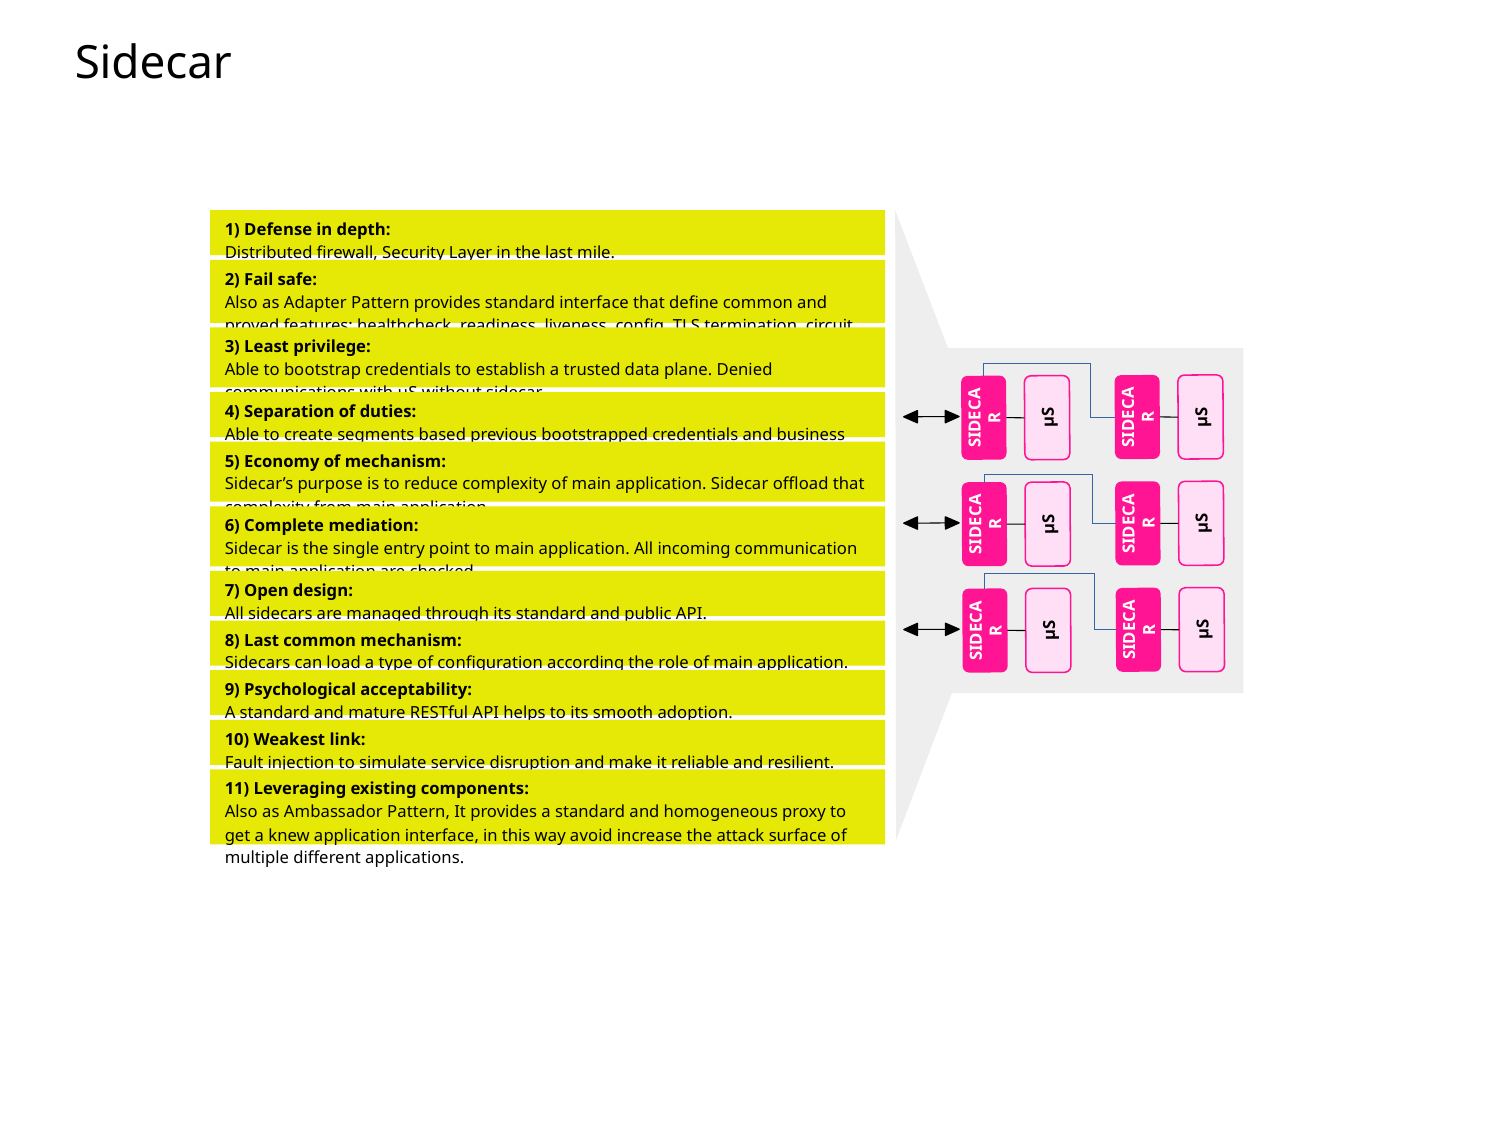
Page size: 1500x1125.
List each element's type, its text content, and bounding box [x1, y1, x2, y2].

text_box 8) Last common mechanism: Sidecars can load a type of configuration according the role of main application. [210, 620, 886, 666]
text_box 1) Defense in depth: Distributed firewall, Security Layer in the last mile. [210, 210, 886, 256]
text_box µS [1024, 375, 1070, 460]
text_box µS [1025, 481, 1071, 567]
text_box µS [1179, 587, 1225, 672]
text_box SIDECAR [1115, 481, 1161, 566]
text_box µS [1177, 374, 1224, 460]
text_box 6) Complete mediation: Sidecar is the single entry point to main application. All incoming communication to main application are checked. [210, 506, 886, 567]
text_box SIDECAR [962, 588, 1008, 673]
text_box Sidecar [74, 37, 271, 91]
text_box 9) Psychological acceptability: A standard and mature RESTful API helps to its smooth adoption. [210, 670, 886, 716]
text_box 11) Leveraging existing components: Also as Ambassador Pattern, It provides a standard and homogeneous proxy to get a knew application interface, in this way avoid increase the attack surface of multiple different applications. [210, 769, 886, 845]
text_box 2) Fail safe: Also as Adapter Pattern provides standard interface that define common and proved features: healthcheck, readiness, liveness, config, TLS termination, circuit breaker, etc. [210, 259, 886, 323]
text_box 5) Economy of mechanism: Sidecar’s purpose is to reduce complexity of main application. Sidecar offload that complexity from main application. [210, 441, 886, 502]
text_box SIDECAR [961, 375, 1007, 460]
text_box SIDECAR [1115, 587, 1162, 672]
text_box µS [1178, 481, 1224, 566]
text_box SIDECAR [961, 482, 1008, 567]
text_box µS [1025, 588, 1071, 673]
text_box SIDECAR [1114, 374, 1161, 460]
text_box [895, 210, 1244, 841]
text_box 10) Weakest link: Fault injection to simulate service disruption and make it reliable and resilient. [210, 719, 886, 765]
text_box 4) Separation of duties: Able to create segments based previous bootstrapped credentials and business domains. [210, 392, 886, 438]
text_box 3) Least privilege: Able to bootstrap credentials to establish a trusted data plane. Denied communications with µS without sidecar. [210, 327, 886, 388]
text_box 7) Open design: All sidecars are managed through its standard and public API. [210, 570, 886, 616]
